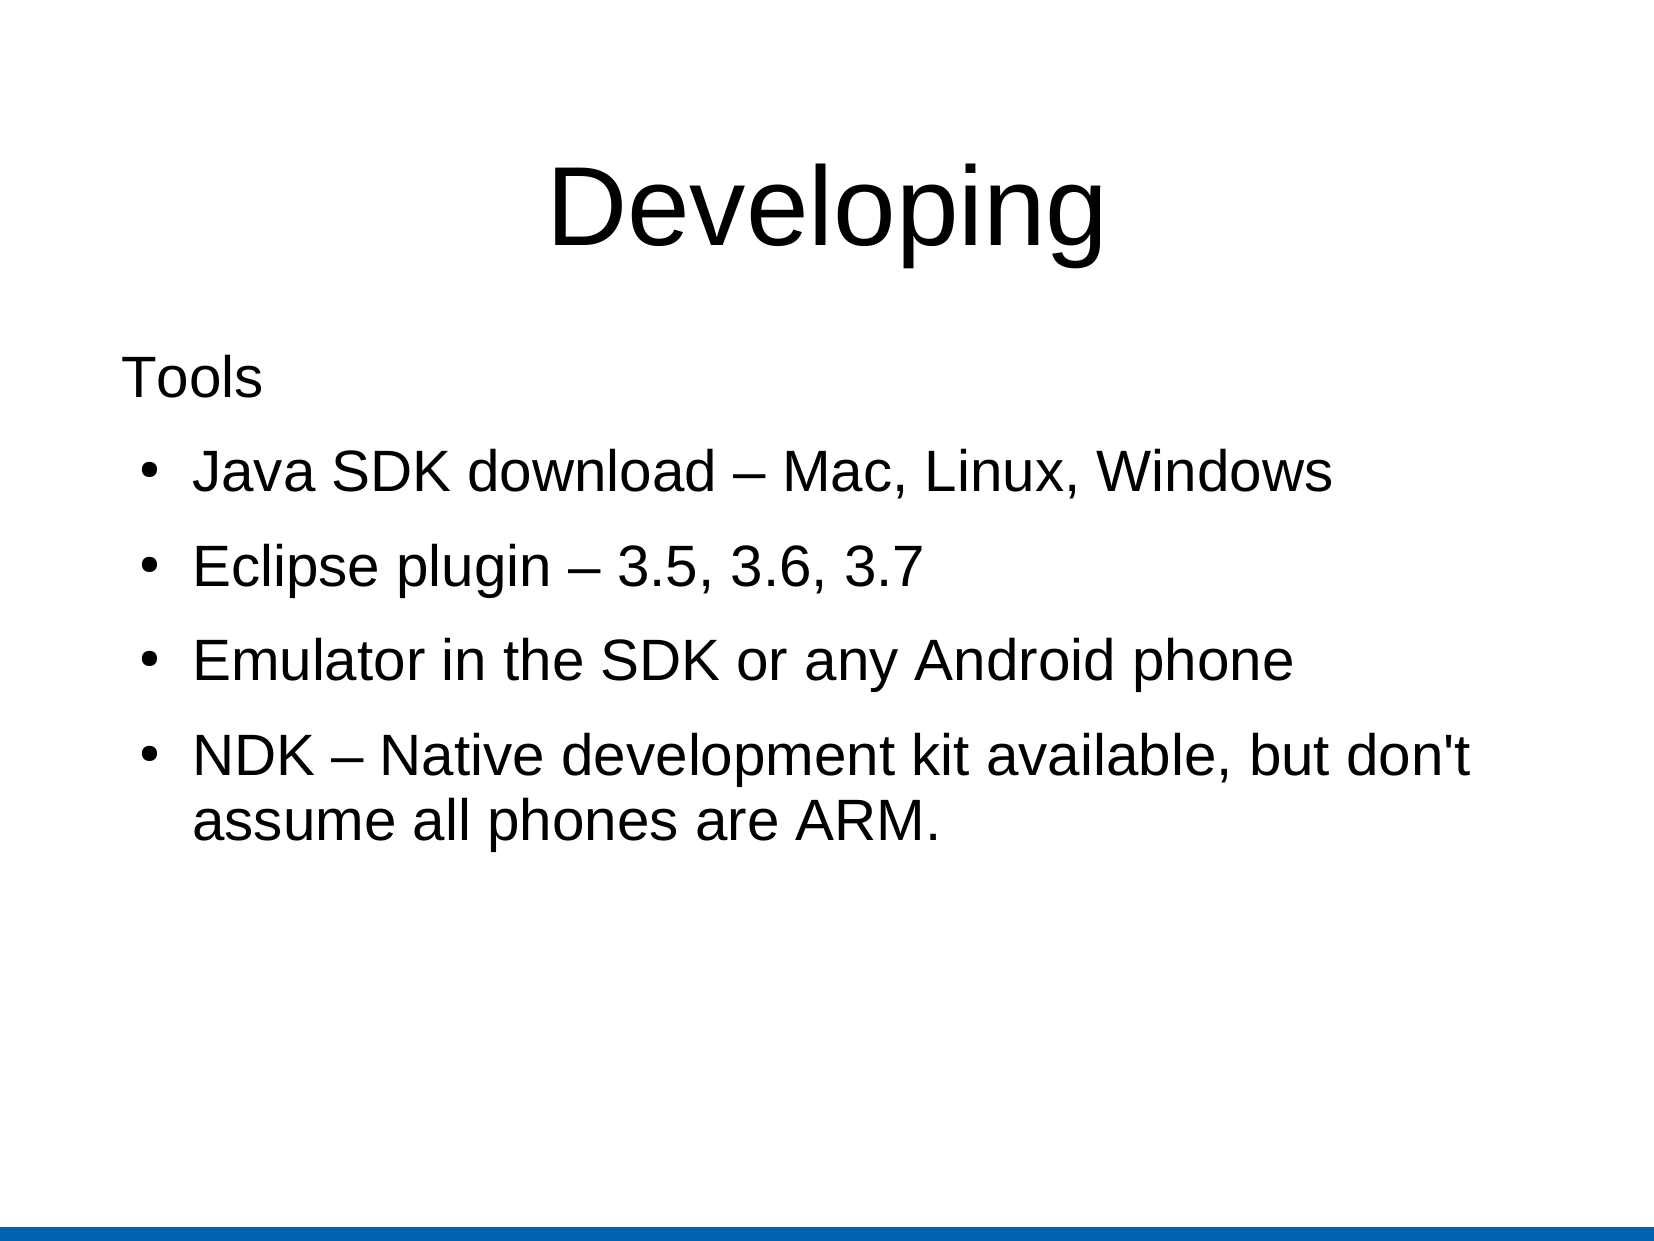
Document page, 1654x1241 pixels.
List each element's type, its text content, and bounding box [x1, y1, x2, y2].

list Tools Java SDK download – Mac, Linux, Windows Eclipse plugin – 3.5, 3.6, 3.7 Emulator in the SDK or any Android phone NDK – Native development kit available, but don't assume all phones are ARM. [121, 344, 1534, 1126]
title Developing [121, 102, 1534, 310]
